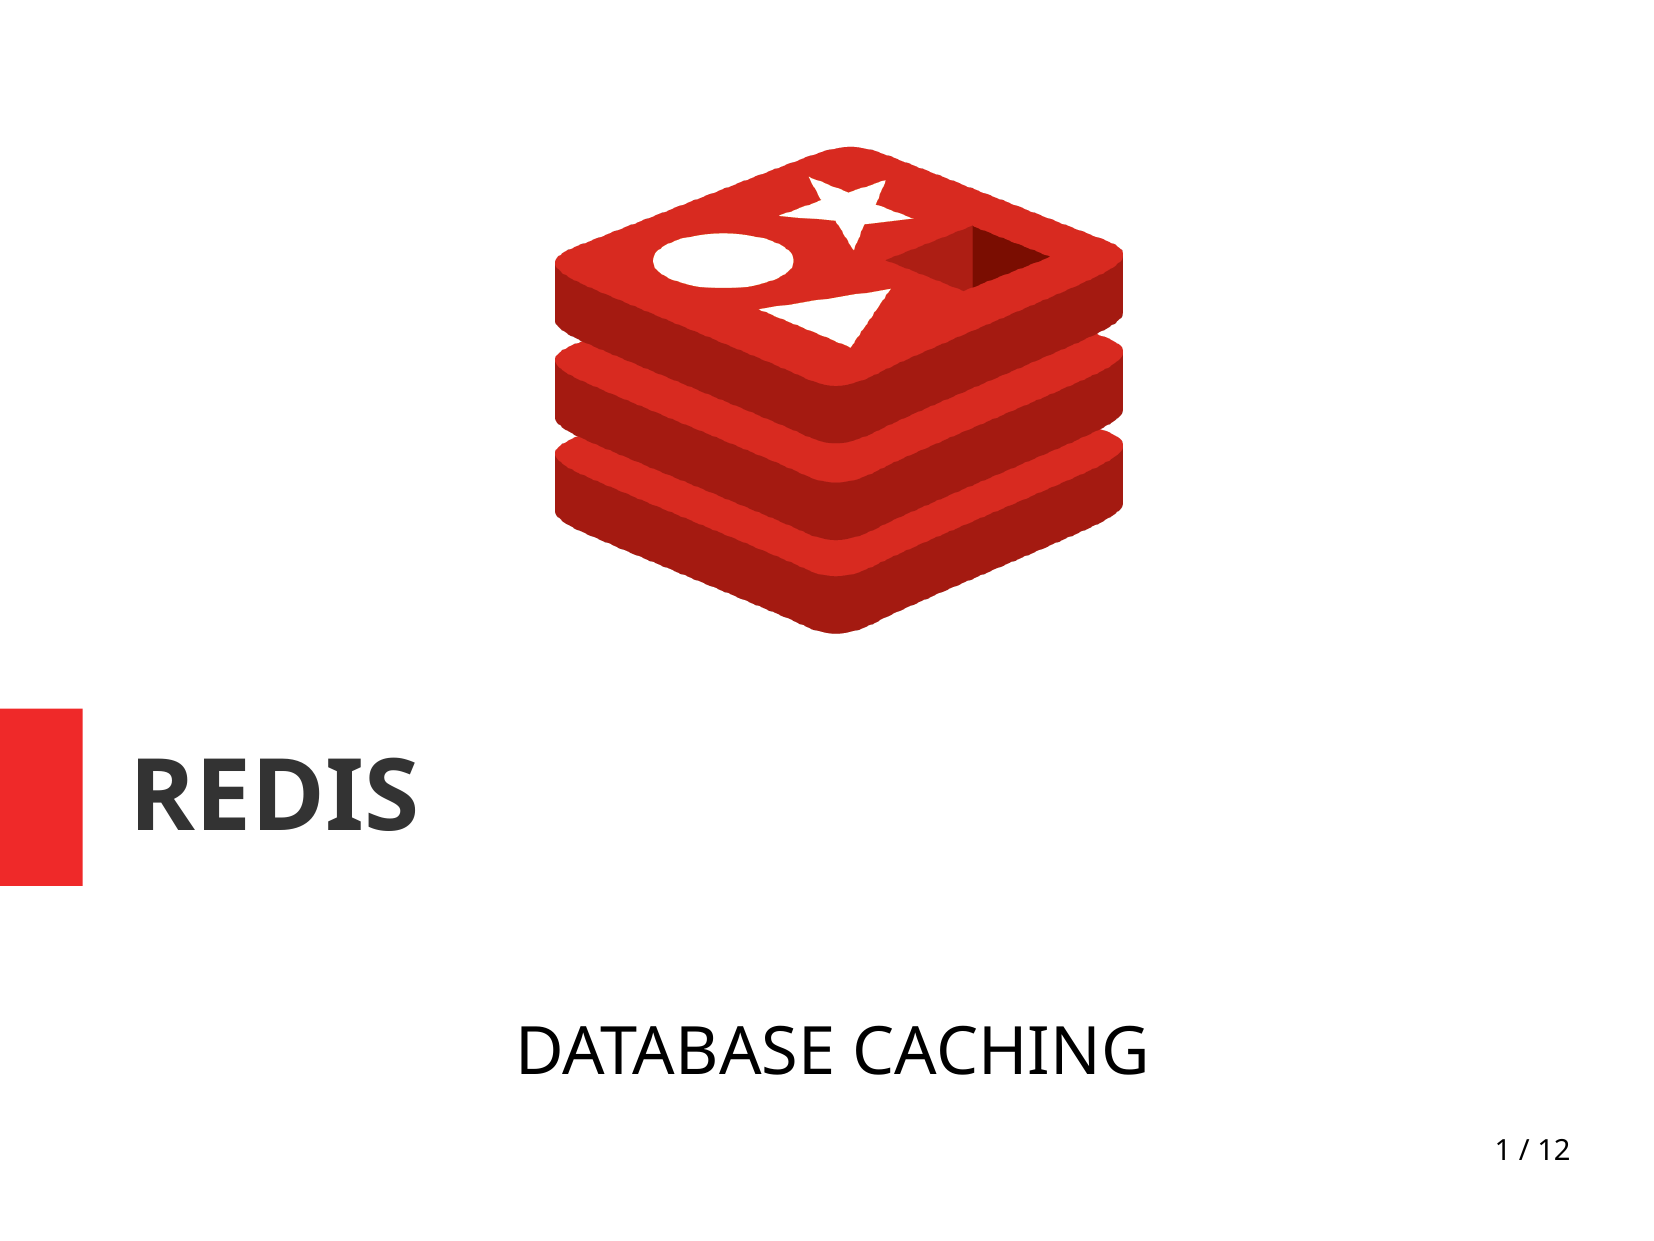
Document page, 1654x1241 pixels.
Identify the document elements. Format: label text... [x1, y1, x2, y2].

title REDIS [129, 655, 1536, 928]
picture [555, 106, 1123, 674]
subtitle DATABASE CACHING [129, 968, 1536, 1130]
